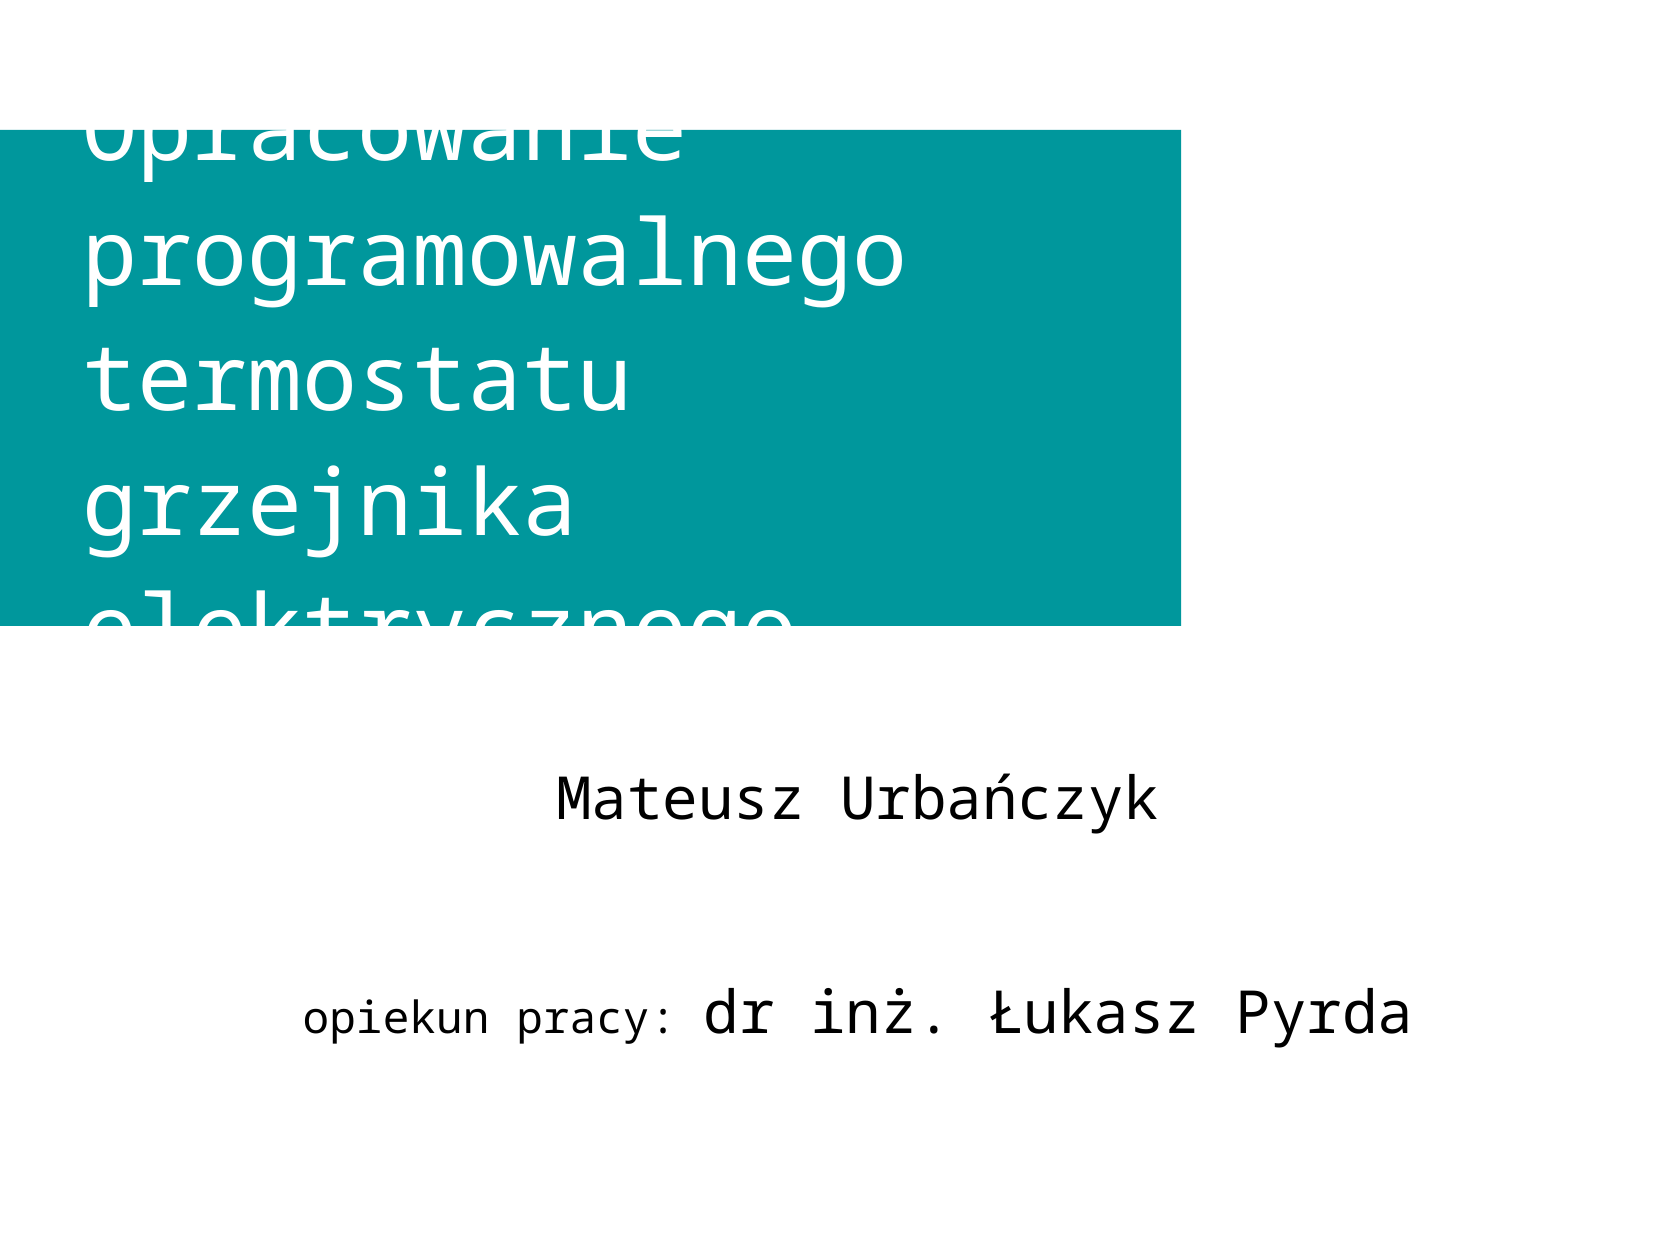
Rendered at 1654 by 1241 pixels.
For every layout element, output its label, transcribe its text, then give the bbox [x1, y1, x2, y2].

list Mateusz Urbańczyk opiekun pracy: dr inż. Łukasz Pyrda [82, 649, 1571, 1052]
title Opracowanie programowalnego termostatu grzejnika elektrycznego [82, 106, 1170, 644]
